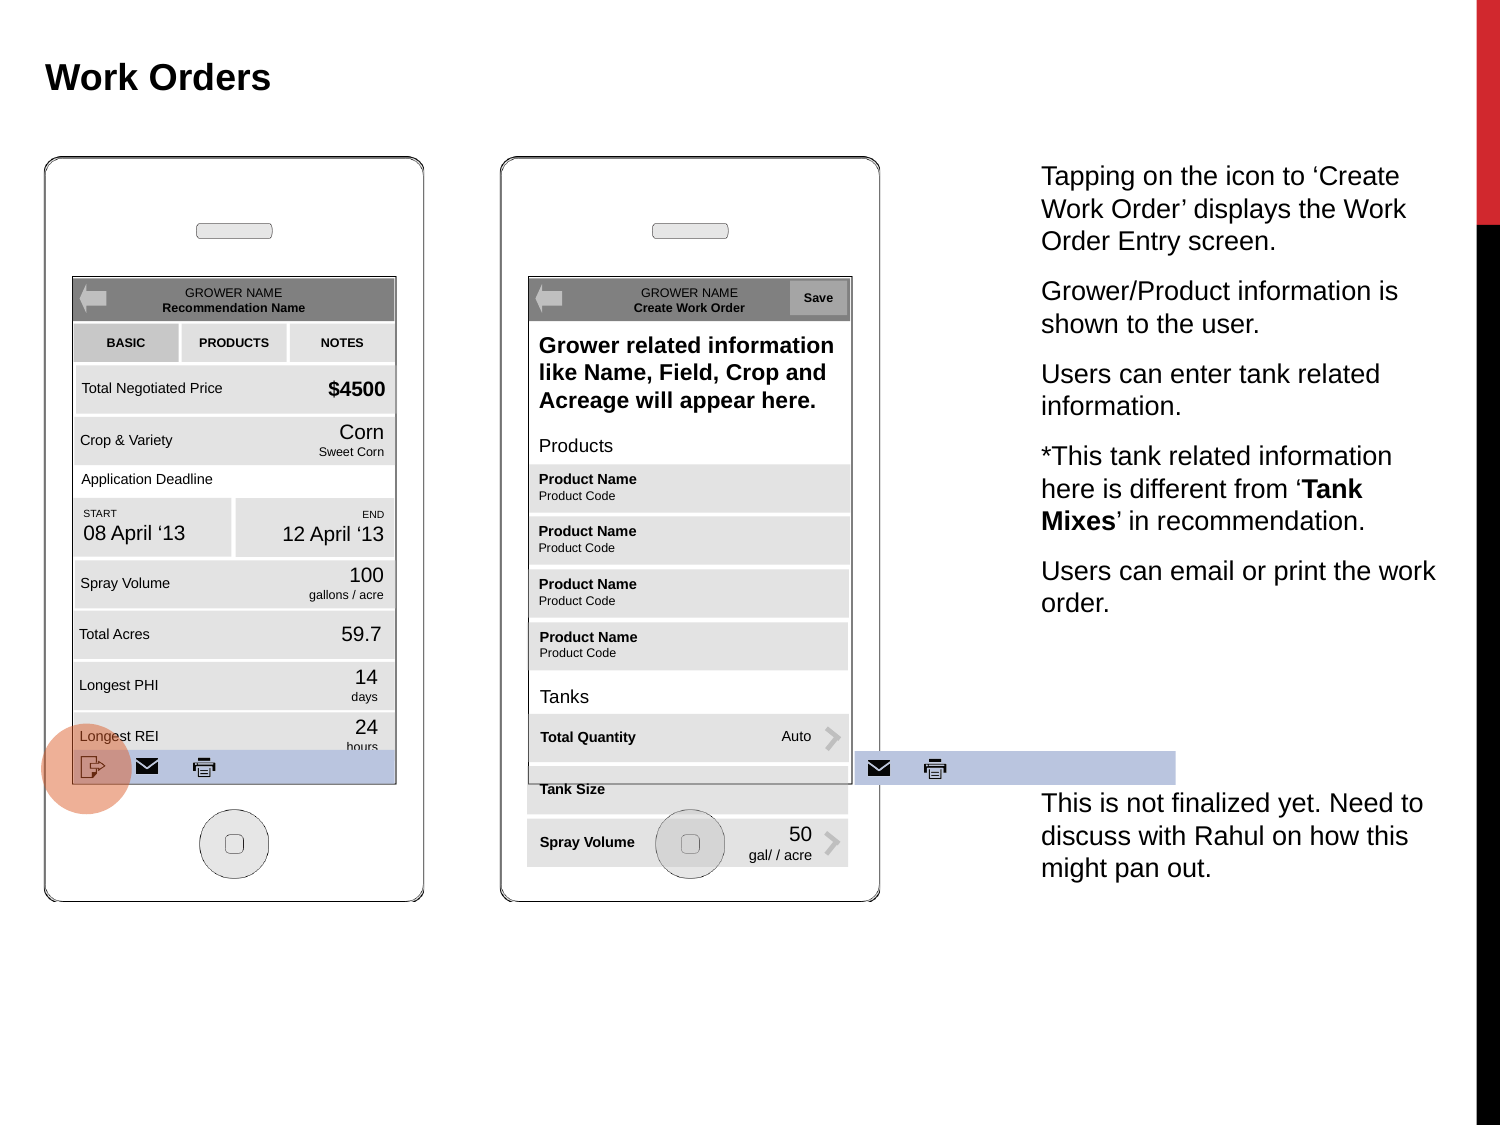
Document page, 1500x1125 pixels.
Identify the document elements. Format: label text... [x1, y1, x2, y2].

text_box [79, 283, 107, 314]
text_box [41, 712, 396, 815]
text_box [527, 713, 849, 763]
text_box Auto [689, 719, 827, 753]
text_box 50 gal/ / acre [690, 813, 827, 871]
text_box Product Name Product Code [523, 514, 661, 562]
picture [499, 155, 881, 902]
text_box Longest REI [64, 719, 187, 749]
text_box Crop & Variety [65, 423, 220, 456]
text_box [76, 405, 398, 414]
text_box 59.7 [286, 613, 397, 654]
text_box [73, 610, 395, 659]
text_box $4500 [221, 368, 401, 409]
text_box [528, 516, 850, 565]
text_box GROWER NAME Recommendation Name [72, 278, 395, 322]
text_box START 08 April ‘13 [68, 500, 220, 553]
text_box [527, 766, 849, 815]
text_box [74, 456, 220, 462]
text_box Spray Volume [525, 825, 662, 858]
text_box [235, 498, 395, 554]
text_box 14 days [213, 656, 393, 711]
text_box [827, 818, 849, 867]
text_box [529, 464, 851, 513]
text_box Product Name Product Code [524, 620, 662, 668]
text_box Longest PHI [64, 668, 187, 701]
picture [921, 755, 949, 783]
text_box Total Quantity [525, 720, 663, 753]
text_box Product Name Product Code [524, 464, 661, 510]
text_box END 12 April ‘13 [262, 500, 400, 553]
text_box PRODUCTS [181, 323, 287, 362]
text_box 100 gallons / acre [219, 554, 399, 610]
text_box Tapping on the icon to ‘Create Work Order’ displays the Work Order Entry screen. Grower/Product information is shown to the user. Users can enter tank related information. *This tank related information here is different from ‘Tank Mixes’ in recommendation. Users can email or print the work order. This is not finalized yet. Need to discuss with Rahul on how this might pan out. [1030, 153, 1448, 1097]
text_box [73, 661, 213, 711]
text_box Grower related information like Name, Field, Crop and Acreage will appear here. [524, 323, 851, 421]
text_box [76, 365, 398, 371]
text_box Tank Size [524, 772, 662, 806]
picture [190, 754, 218, 782]
text_box Save [790, 280, 848, 316]
text_box BASIC [73, 323, 179, 362]
text_box [527, 818, 690, 867]
text_box Products [524, 426, 661, 464]
text_box 24 hours [214, 706, 393, 749]
picture [43, 155, 425, 902]
picture [866, 755, 892, 781]
text_box Total Acres [64, 617, 187, 650]
text_box [535, 283, 563, 314]
text_box [854, 751, 1176, 785]
text_box Application Deadline [66, 462, 236, 496]
text_box GROWER NAME Create Work Order [528, 278, 851, 322]
text_box NOTES [289, 323, 395, 362]
picture [134, 753, 160, 779]
text_box [73, 497, 232, 557]
text_box Spray Volume [65, 566, 188, 600]
text_box [827, 838, 832, 848]
text_box [527, 569, 849, 618]
text_box [74, 416, 220, 423]
text_box Work Orders [34, 47, 283, 104]
text_box Corn Sweet Corn [220, 411, 399, 467]
text_box [74, 560, 219, 609]
text_box Total Negotiated Price [66, 371, 221, 405]
text_box Product Name Product Code [524, 567, 661, 615]
text_box [526, 622, 848, 671]
text_box Tanks [524, 677, 662, 715]
